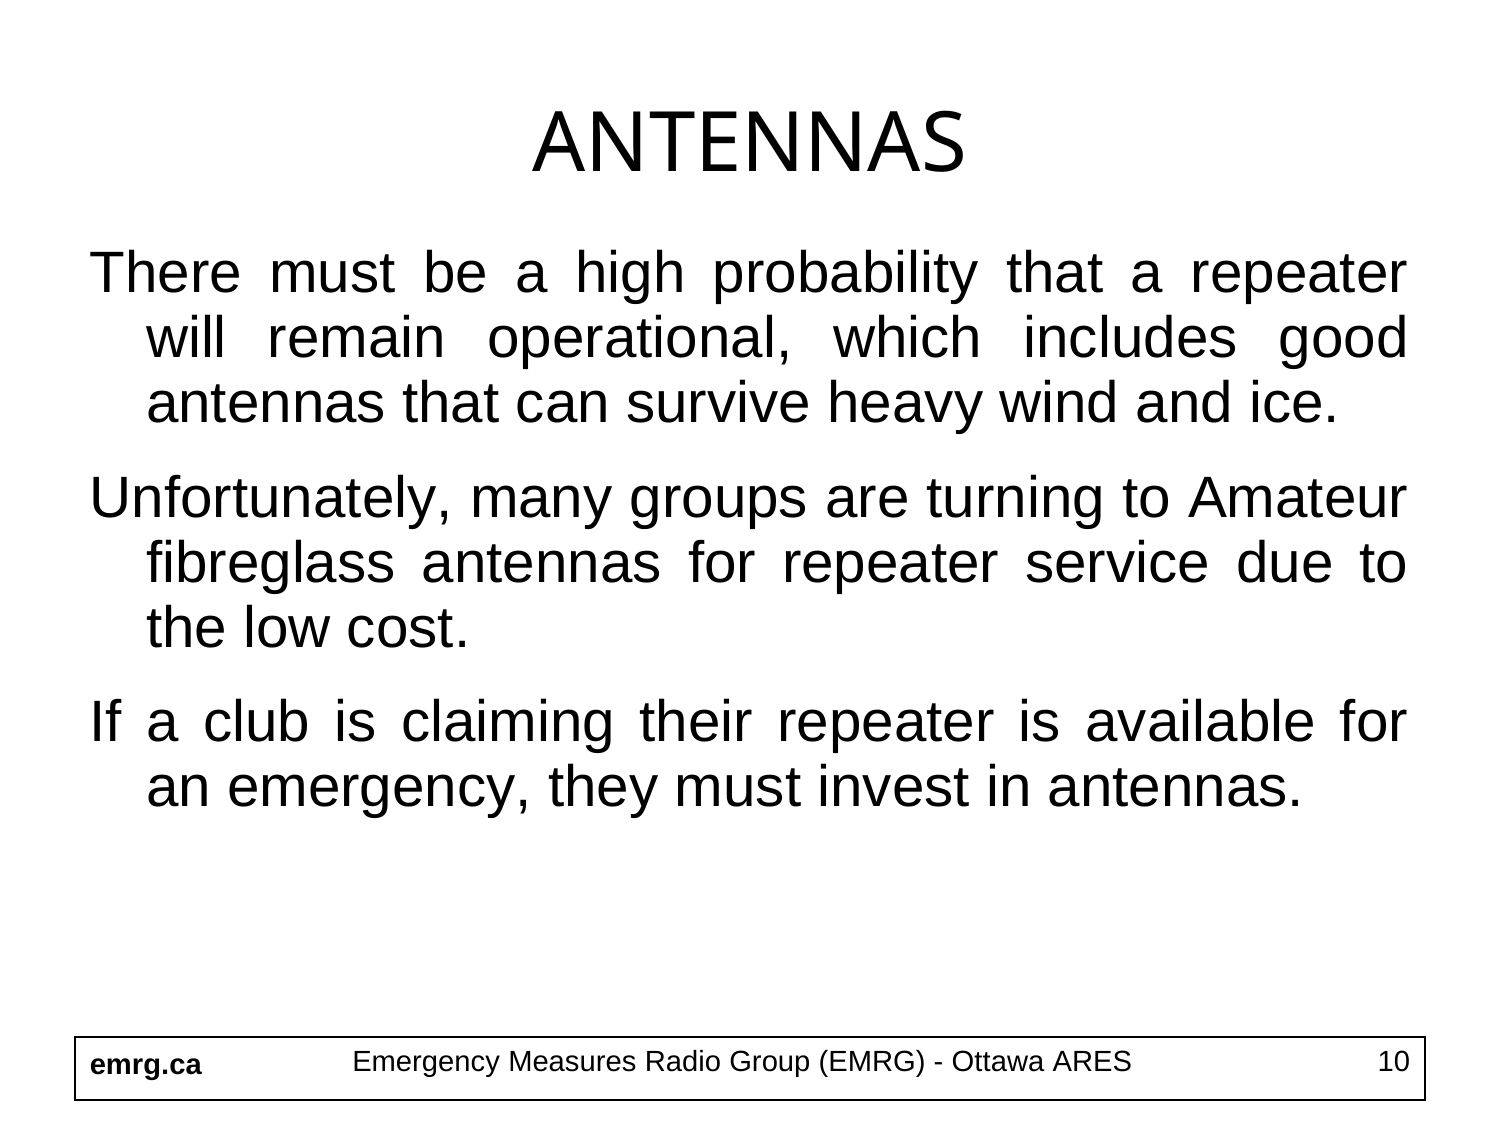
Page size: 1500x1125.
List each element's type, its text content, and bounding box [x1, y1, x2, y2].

list There must be a high probability that a repeater will remain operational, which includes good antennas that can survive heavy wind and ice. Unfortunately, many groups are turning to Amateur fibreglass antennas for repeater service due to the low cost. If a club is claiming their repeater is available for an emergency, they must invest in antennas. [75, 232, 1426, 1019]
title ANTENNAS [75, 45, 1426, 232]
